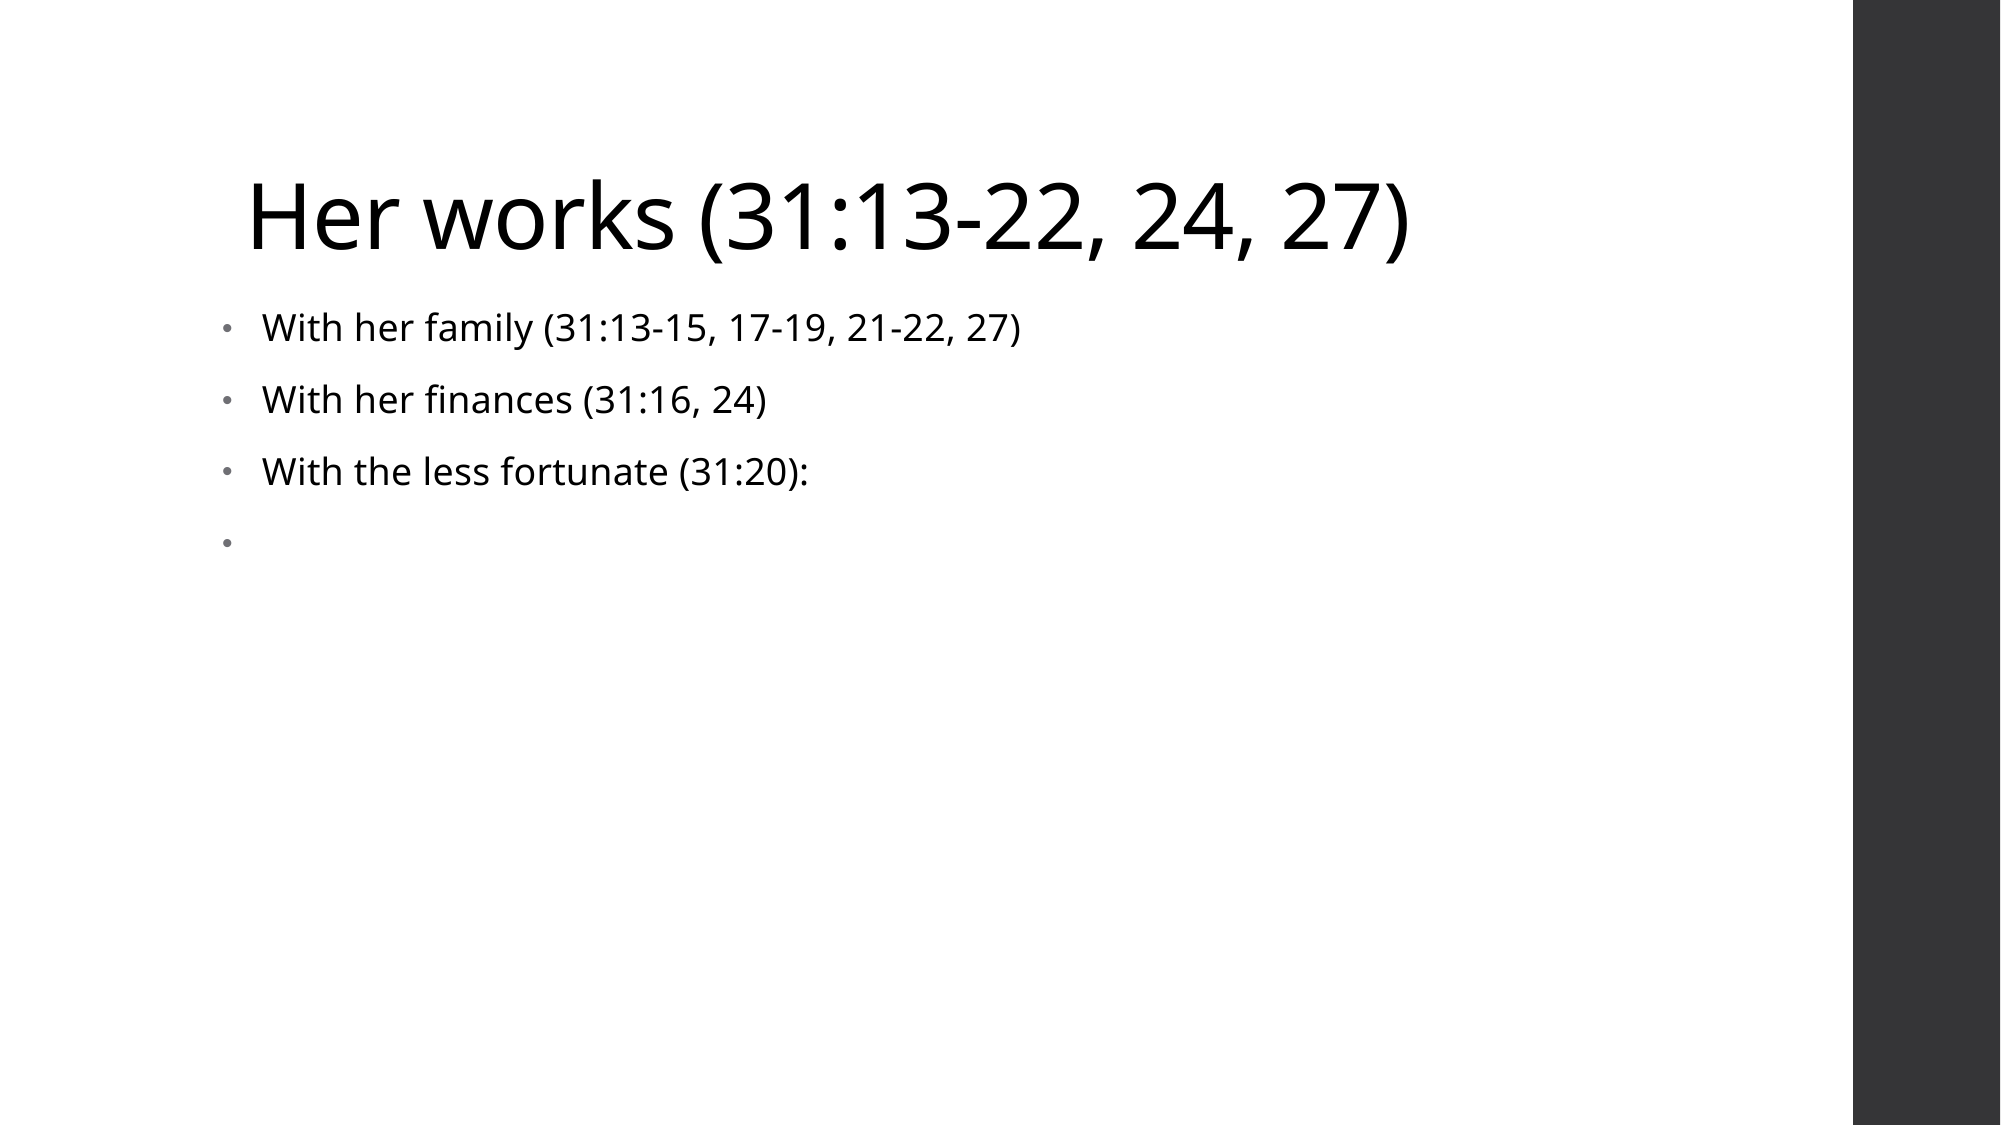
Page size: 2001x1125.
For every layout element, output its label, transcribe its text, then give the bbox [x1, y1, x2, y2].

title Her works (31:13-22, 24, 27) [206, 60, 1797, 278]
list With her family (31:13-15, 17-19, 21-22, 27) With her finances (31:16, 24) With the less fortunate (31:20): [206, 299, 1617, 1014]
